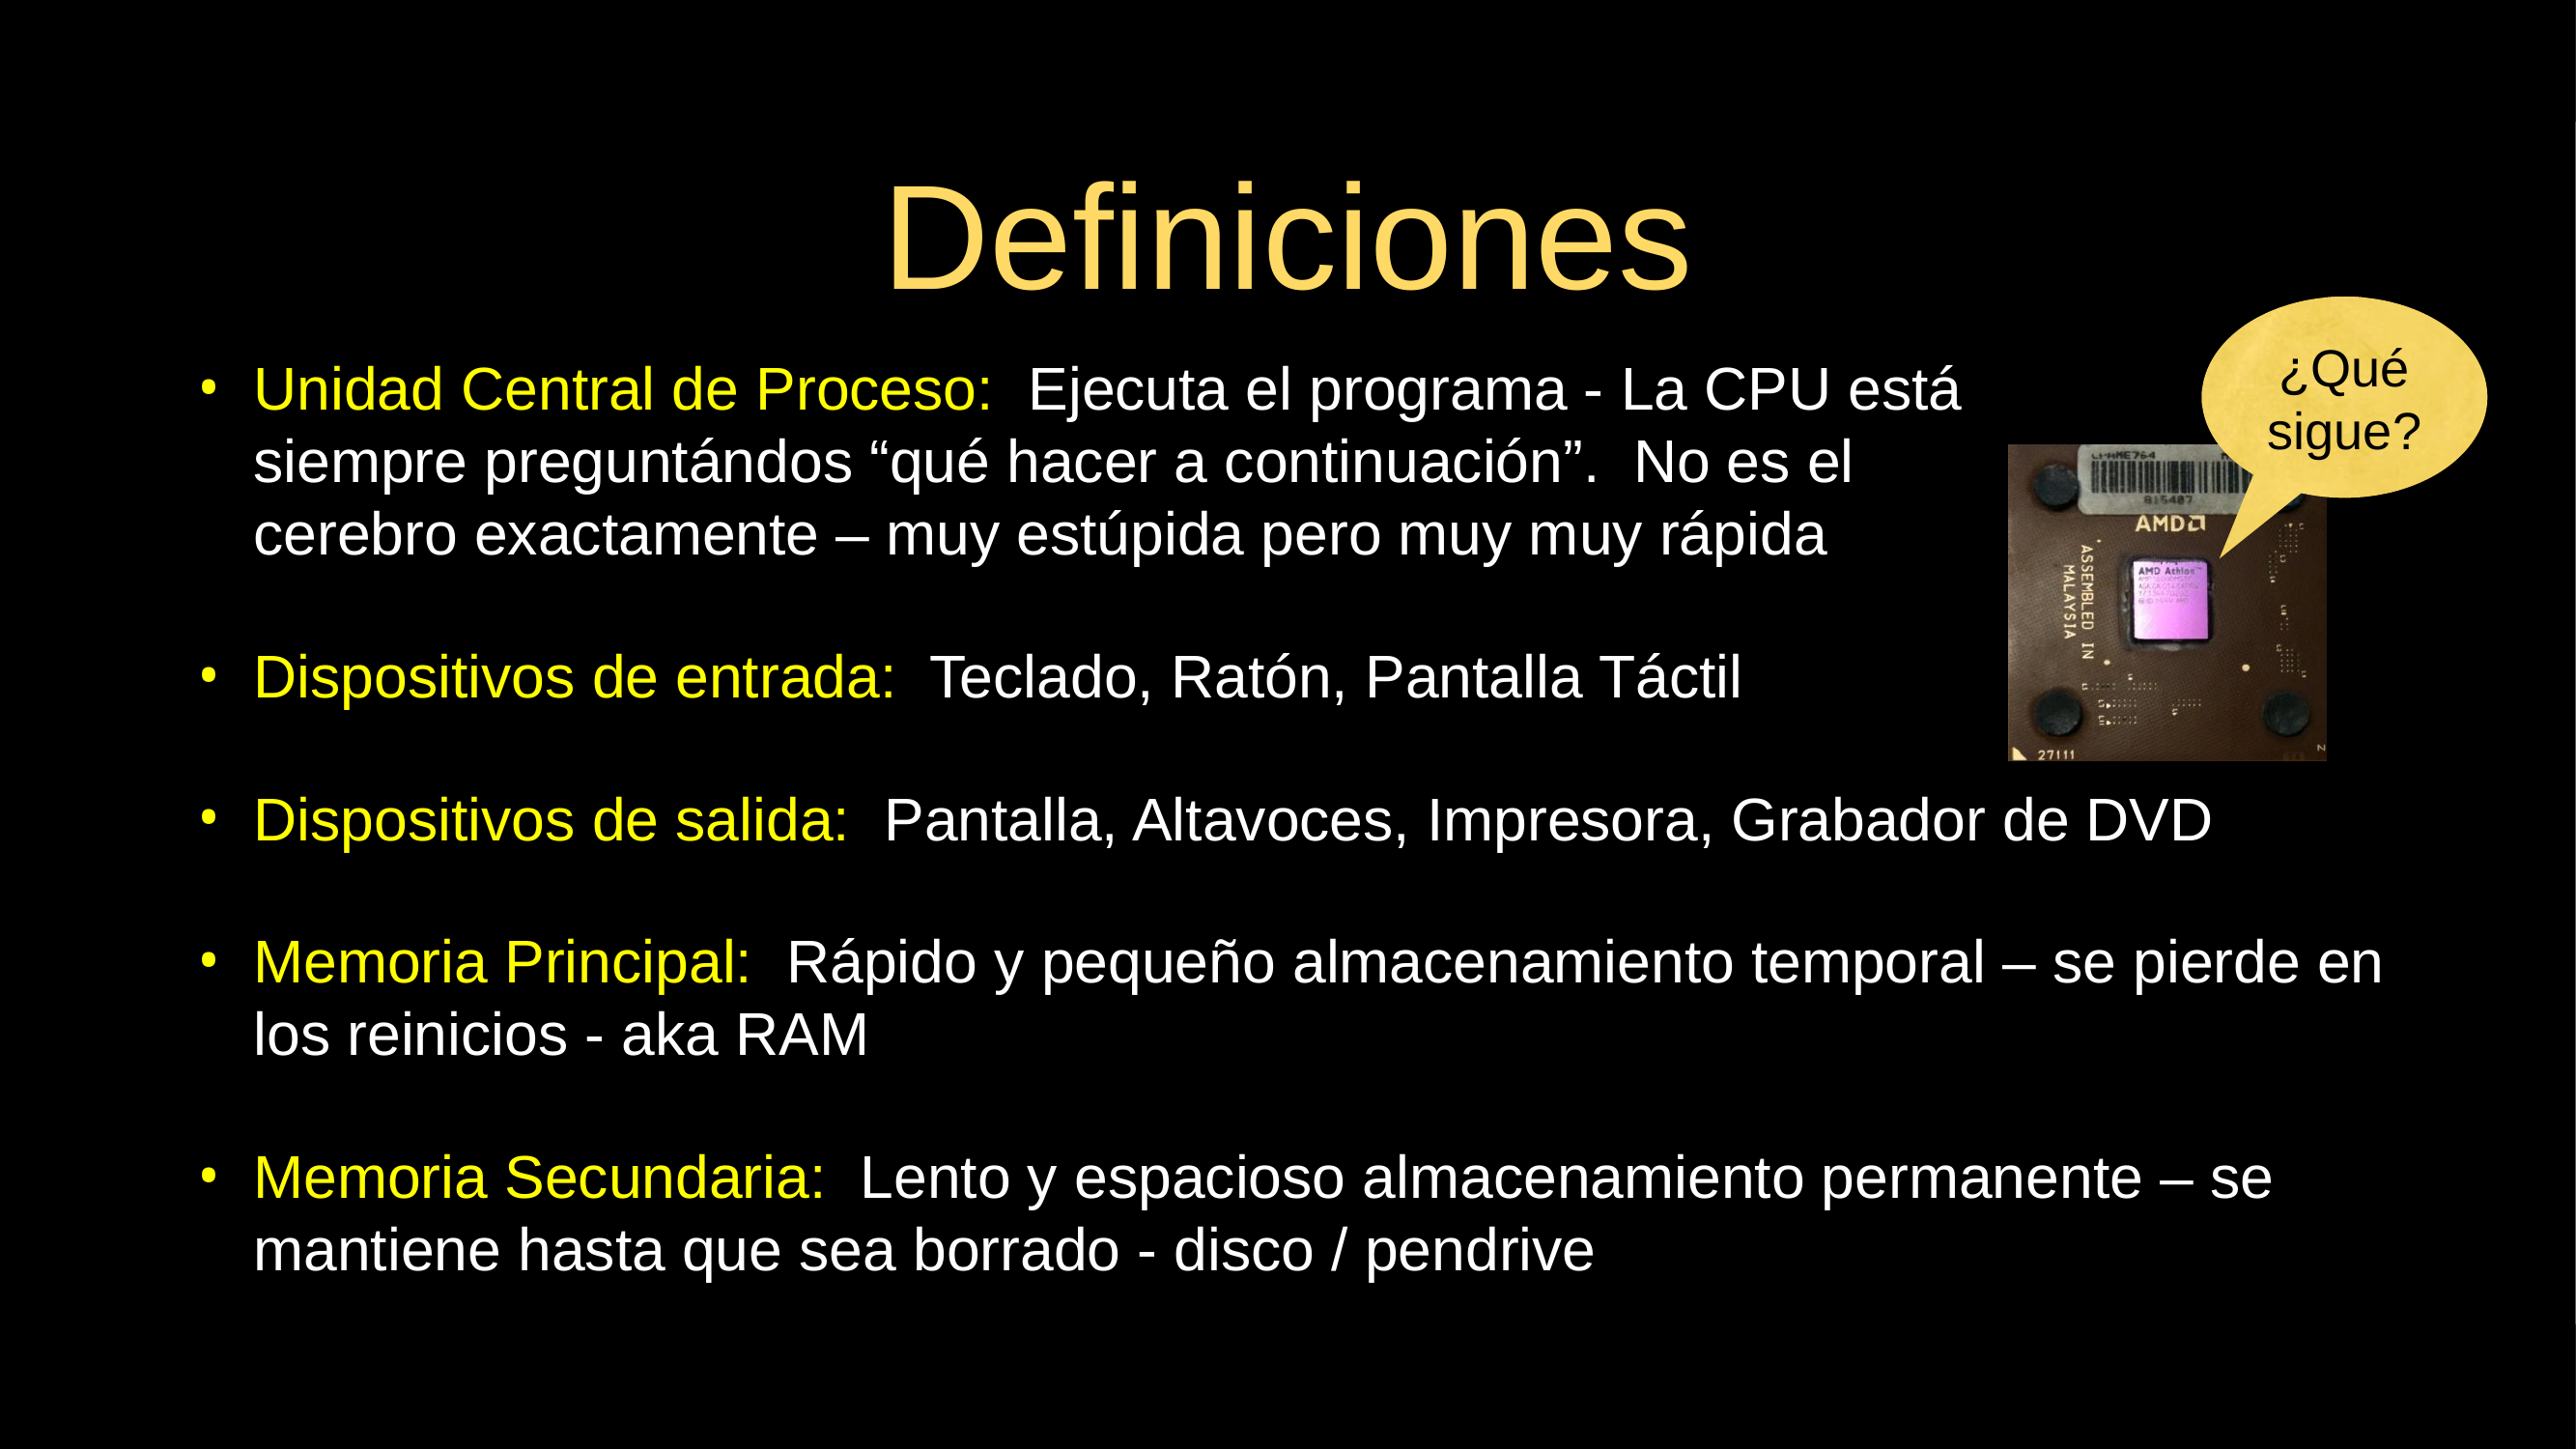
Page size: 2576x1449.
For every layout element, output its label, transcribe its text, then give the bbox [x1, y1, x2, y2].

picture [2008, 444, 2327, 761]
list Unidad Central de Proceso: Ejecuta el programa - La CPU está siempre preguntándos “qué hacer a continuación”. No es el cerebro exactamente – muy estúpida pero muy muy rápida Dispositivos de entrada: Teclado, Ratón, Pantalla Táctil Dispositivos de salida: Pantalla, Altavoces, Impresora, Grabador de DVD Memoria Principal: Rápido y pequeño almacenamiento temporal – se pierde en los reinicios - aka RAM Memoria Secundaria: Lento y espacioso almacenamiento permanente – se mantiene hasta que sea borrado - disco / pendrive [128, 338, 2448, 1294]
title Definiciones [128, 122, 2448, 338]
text_box ¿Qué sigue? [2201, 297, 2488, 559]
